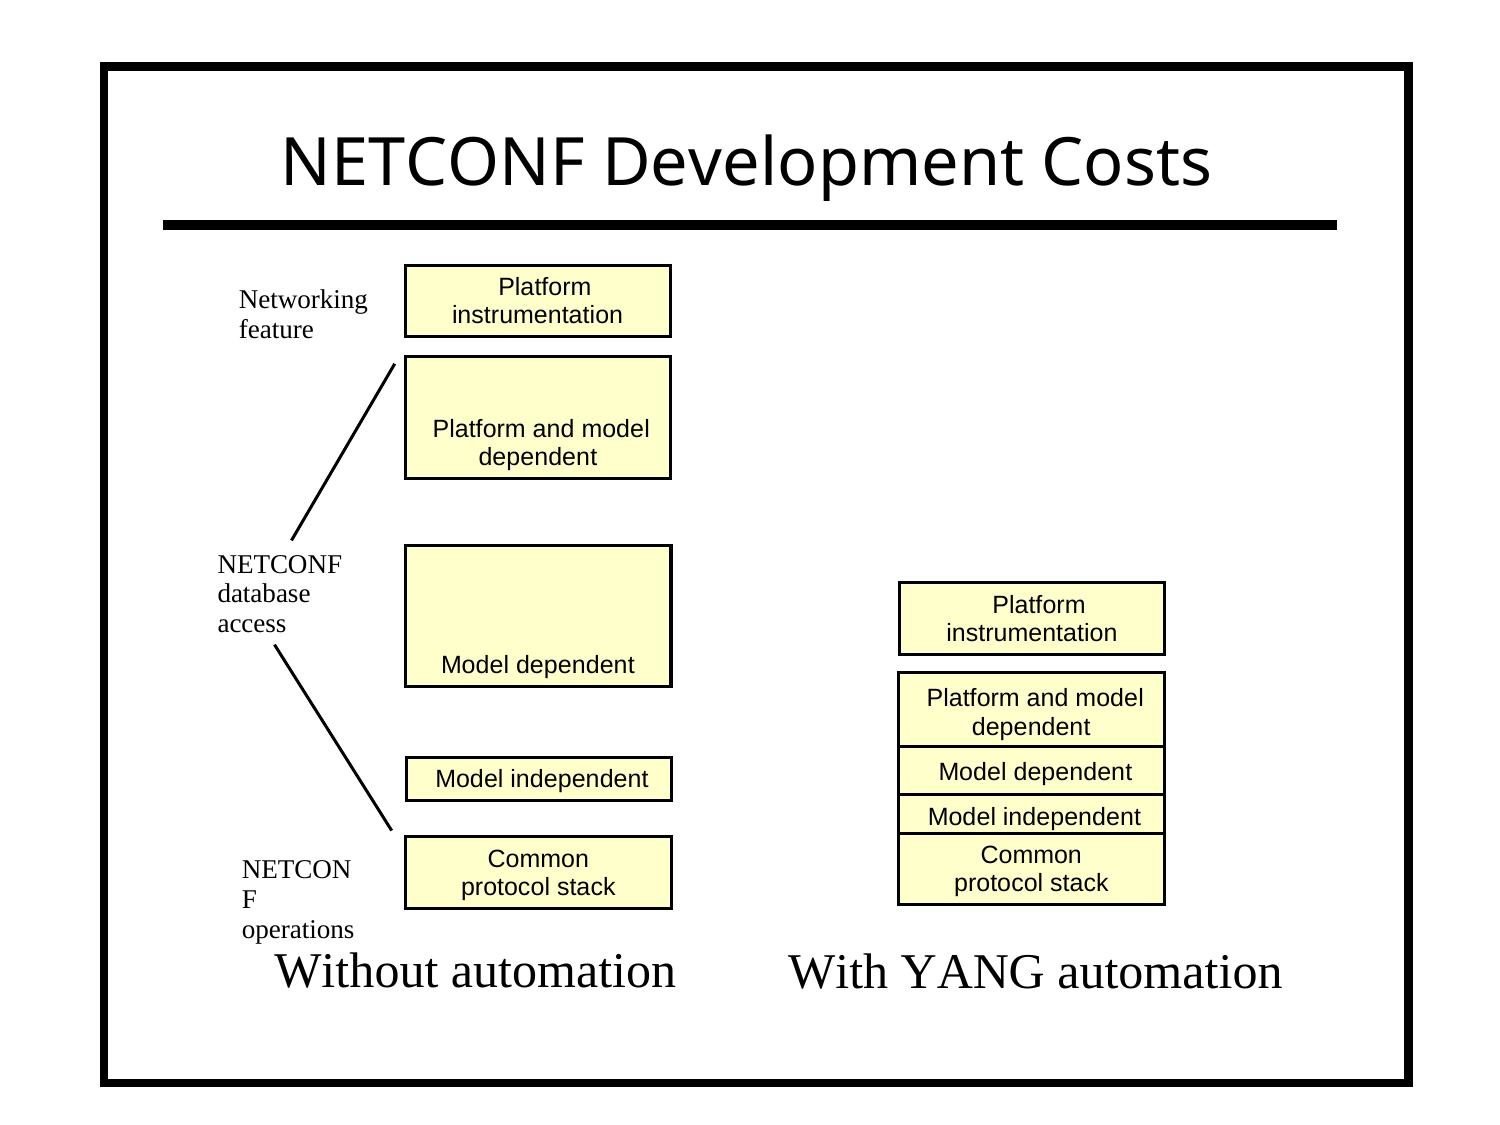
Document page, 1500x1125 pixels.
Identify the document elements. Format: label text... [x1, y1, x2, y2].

text_box Platform instrumentation [405, 265, 671, 337]
text_box Model dependent [405, 545, 672, 687]
text_box Common protocol stack [405, 836, 672, 909]
title NETCONF Development Costs [162, 59, 1332, 213]
text_box NETCONF operations [227, 847, 381, 922]
text_box Platform instrumentation [899, 582, 1165, 655]
text_box Platform and model dependent [405, 356, 671, 479]
text_box Platform and model dependent [898, 672, 1165, 746]
text_box Model dependent [898, 746, 1165, 794]
text_box With YANG automation [773, 936, 1299, 1007]
text_box NETCONF database access [202, 541, 356, 646]
text_box Model independent [406, 757, 672, 801]
text_box Without automation [259, 935, 693, 1006]
text_box Networking feature [224, 277, 387, 358]
text_box Common protocol stack [898, 833, 1165, 905]
text_box Model independent [898, 794, 1165, 833]
